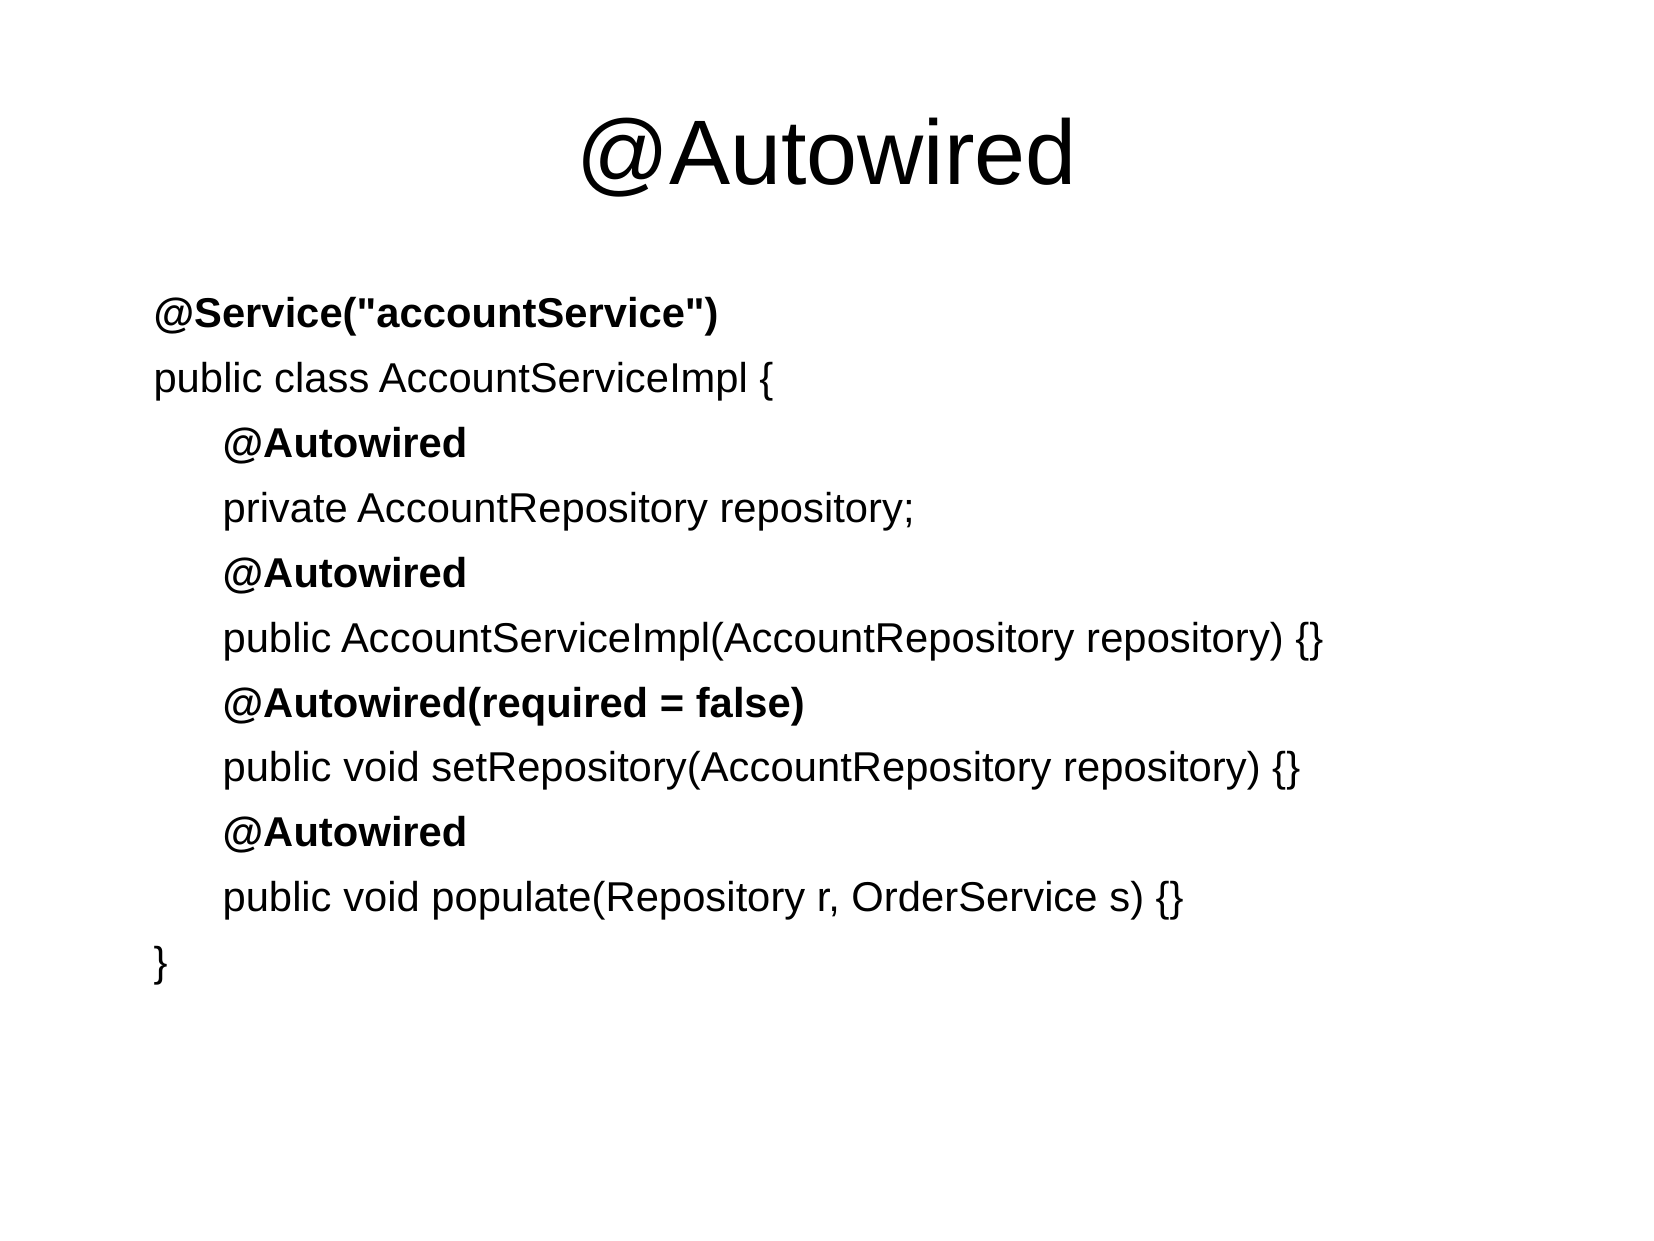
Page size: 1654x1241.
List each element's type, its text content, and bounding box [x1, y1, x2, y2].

title @Autowired [82, 49, 1571, 257]
list @Service("accountService") public class AccountServiceImpl { @Autowired private AccountRepository repository; @Autowired public AccountServiceImpl(AccountRepository repository) {} @Autowired(required = false) public void setRepository(AccountRepository repository) {} @Autowired public void populate(Repository r, OrderService s) {} } [82, 290, 1571, 1010]
